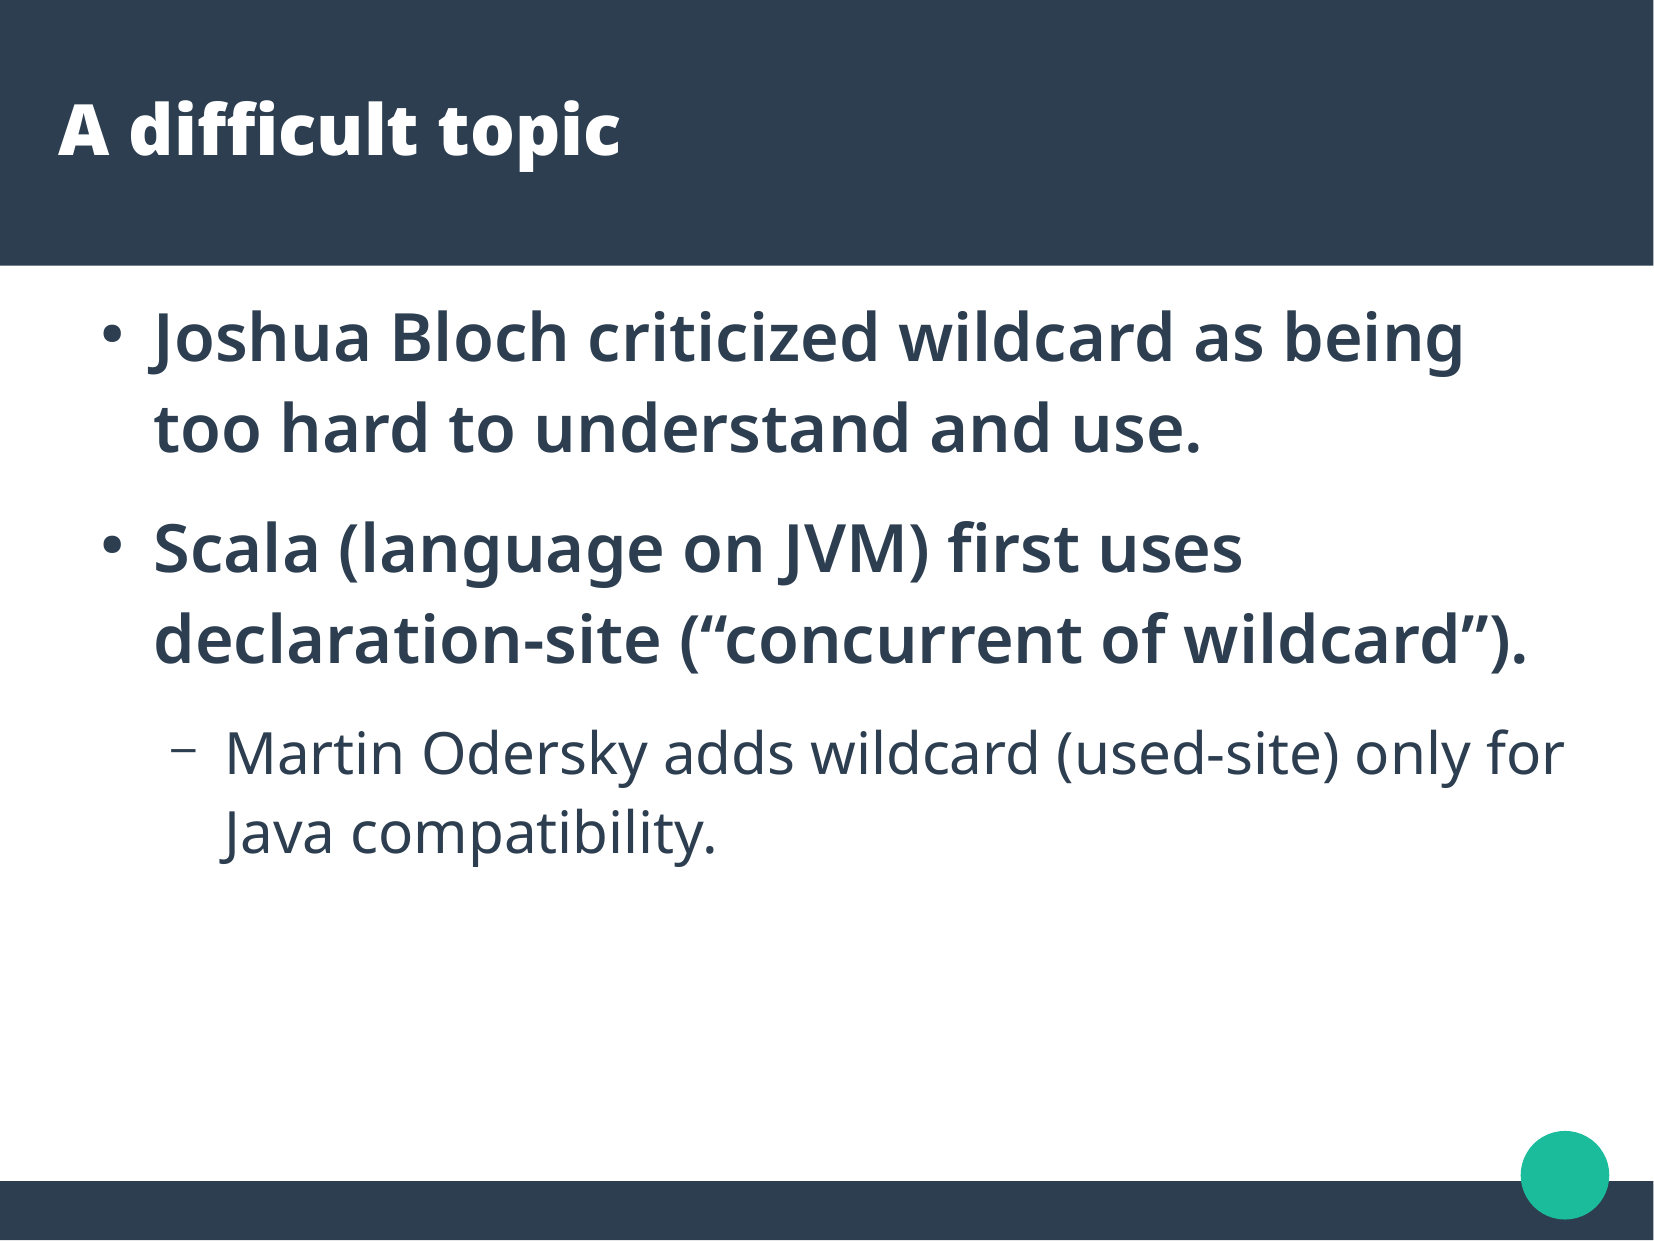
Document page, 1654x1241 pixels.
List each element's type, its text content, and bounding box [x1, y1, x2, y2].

list Joshua Bloch criticized wildcard as being too hard to understand and use. Scala (language on JVM) first uses declaration-site (“concurrent of wildcard”). Martin Odersky adds wildcard (used-site) only for Java compatibility. [82, 290, 1571, 1010]
title A difficult topic [59, 49, 1595, 207]
